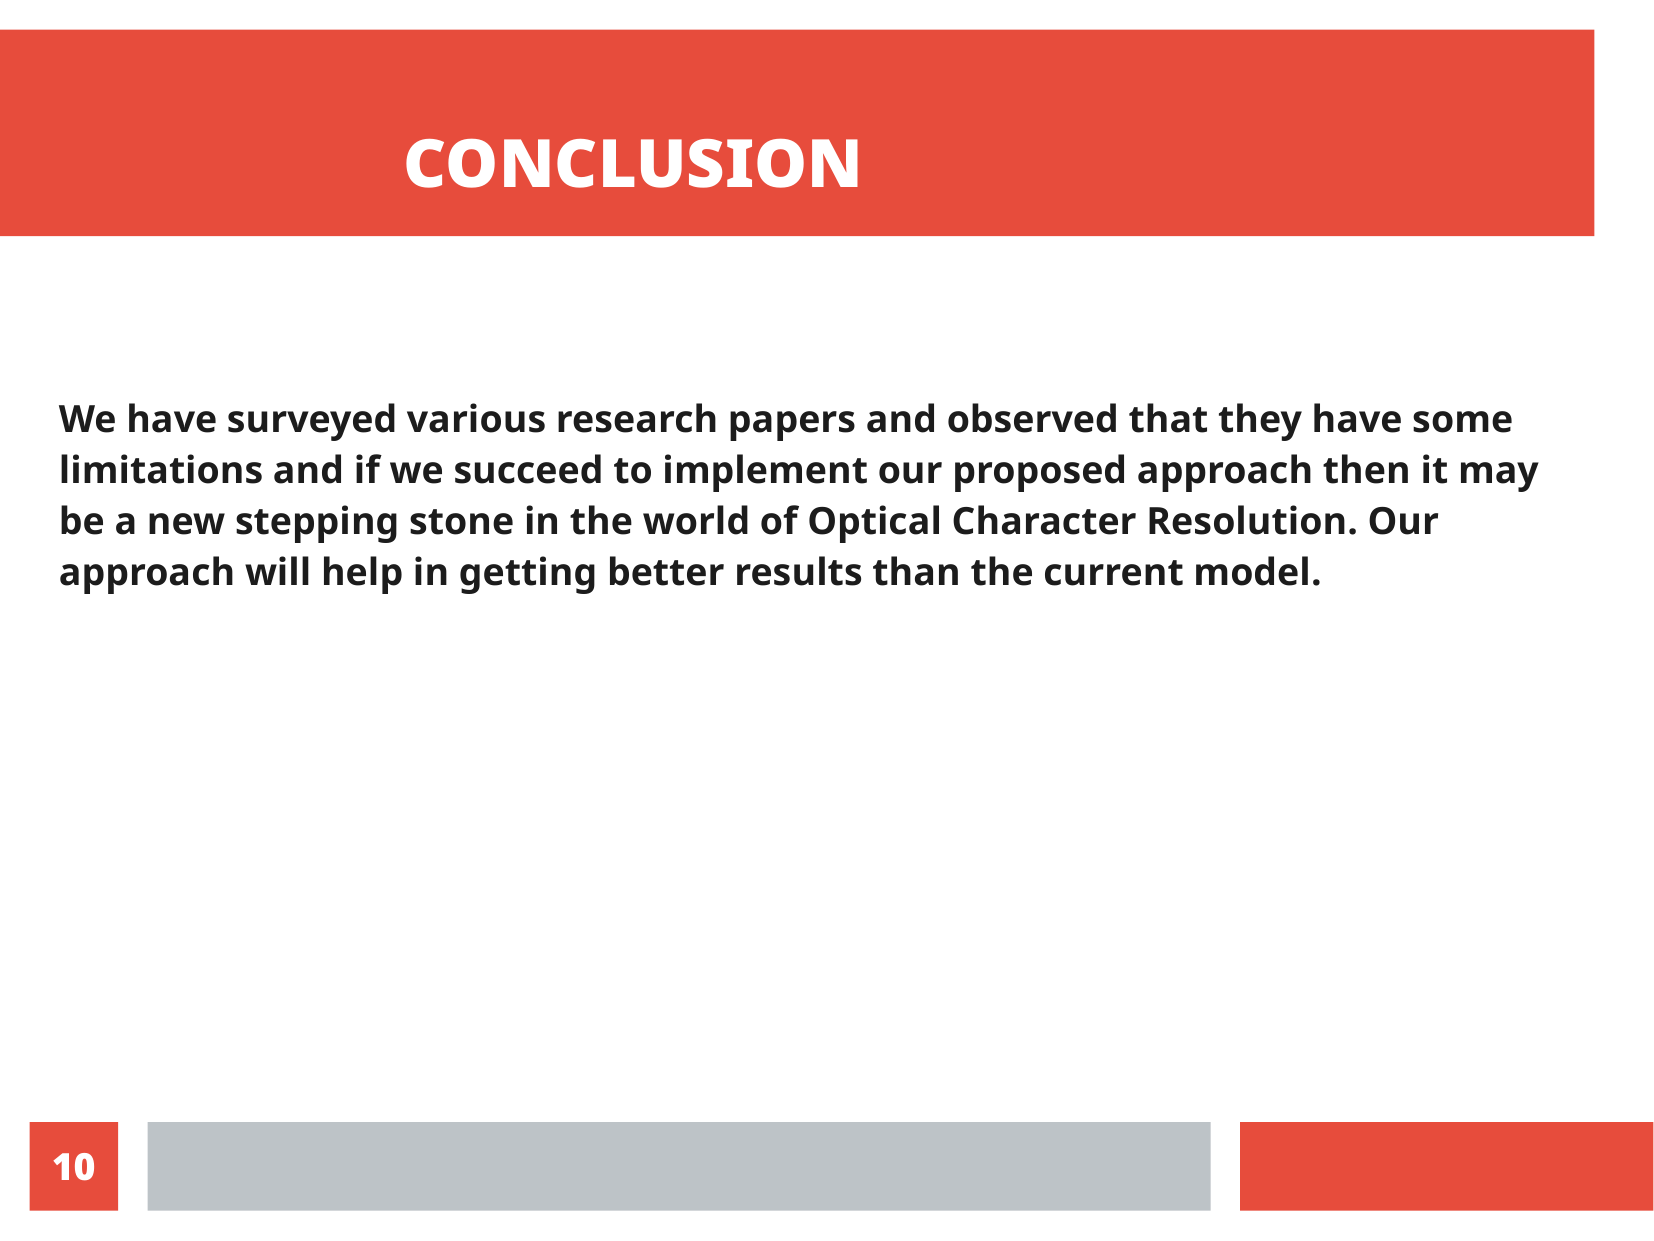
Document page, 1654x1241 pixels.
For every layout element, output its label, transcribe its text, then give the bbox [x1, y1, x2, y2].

list We have surveyed various research papers and observed that they have some limitations and if we succeed to implement our proposed approach then it may be a new stepping stone in the world of Optical Character Resolution. Our approach will help in getting better results than the current model. [59, 324, 1565, 1093]
title CONCLUSION [59, 59, 1595, 207]
